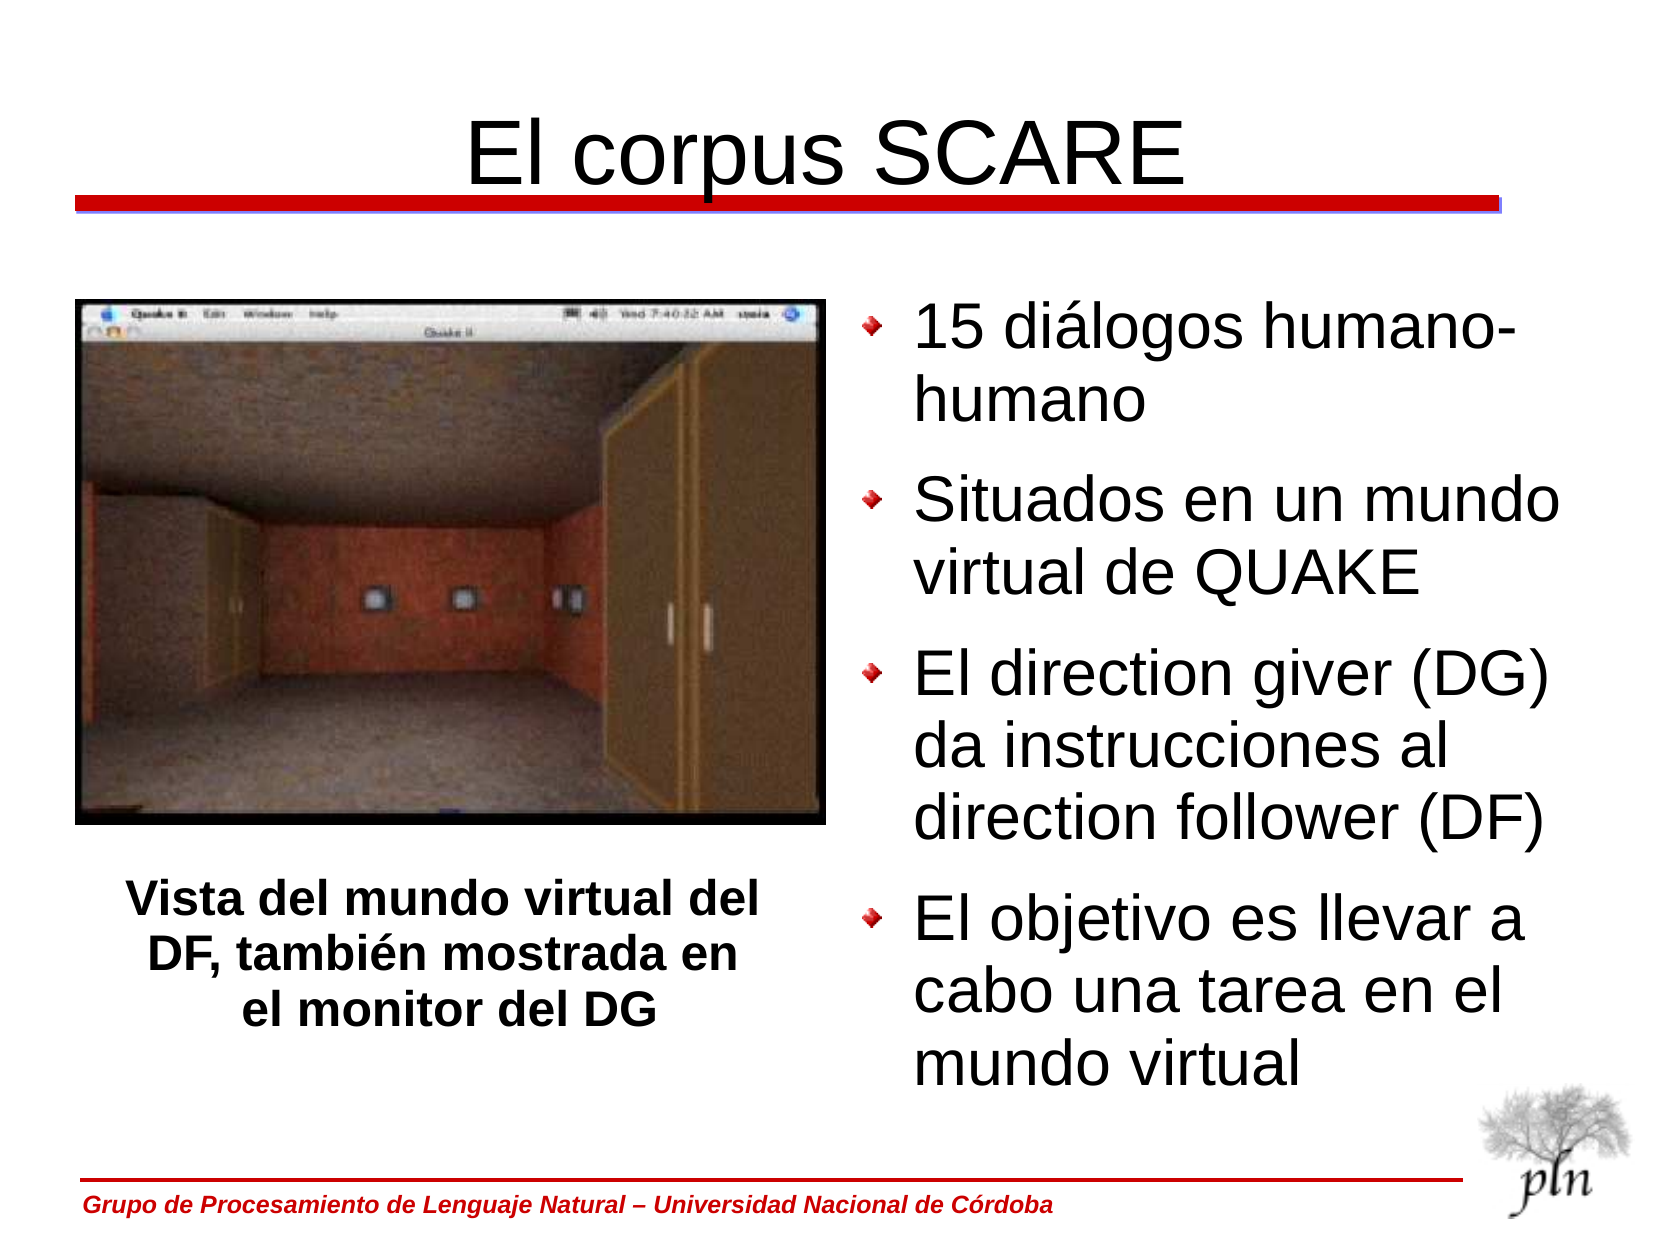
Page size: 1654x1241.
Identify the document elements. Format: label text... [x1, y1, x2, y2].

title El corpus SCARE [82, 49, 1571, 257]
picture [1477, 1083, 1635, 1219]
list 15 diálogos humano-humano Situados en un mundo virtual de QUAKE El direction giver (DG) da instrucciones al direction follower (DF) El objetivo es llevar a cabo una tarea en el mundo virtual [845, 290, 1572, 1109]
text_box Vista del mundo virtual del DF, también mostrada en el monitor del DG [75, 862, 826, 1087]
picture [75, 299, 826, 826]
